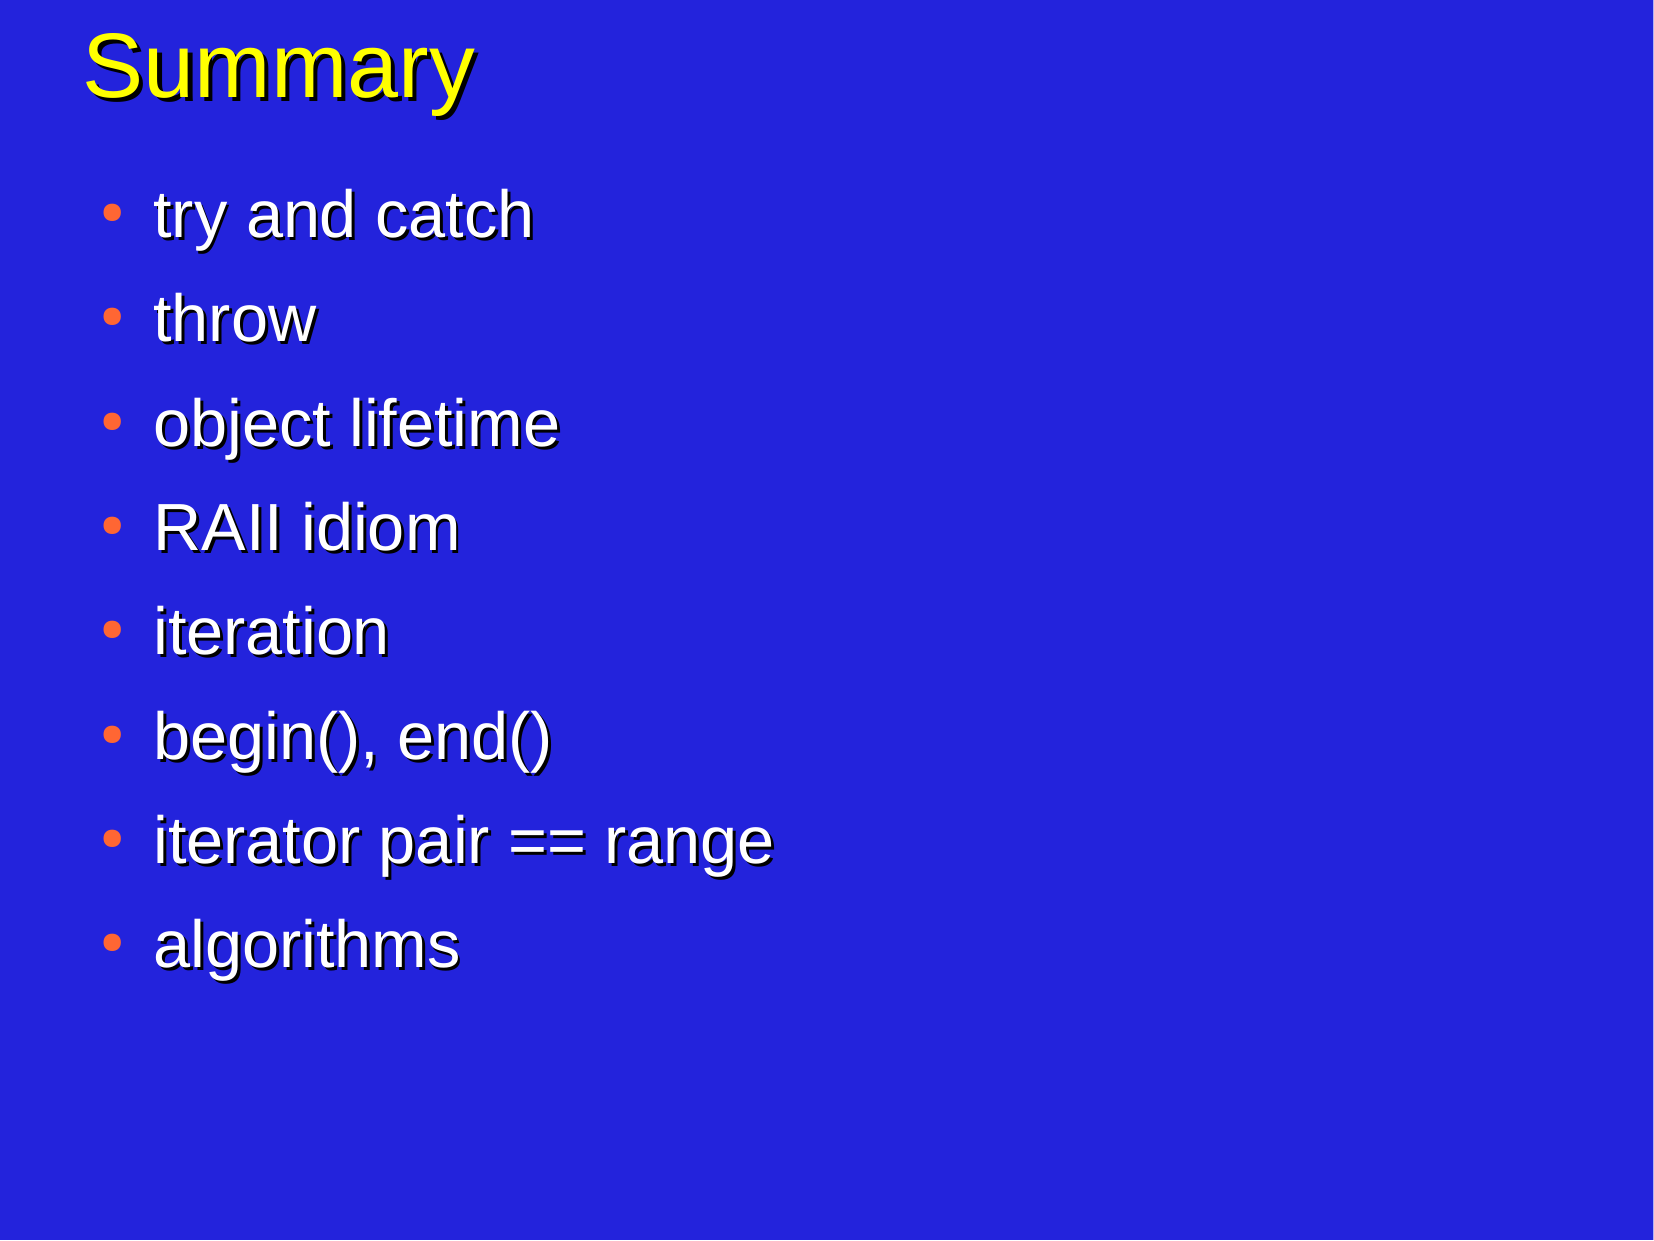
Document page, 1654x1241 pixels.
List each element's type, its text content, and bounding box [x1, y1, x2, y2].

list try and catch throw object lifetime RAII idiom iteration begin(), end() iterator pair == range algorithms [82, 177, 1571, 1182]
title Summary [82, 2, 1571, 130]
